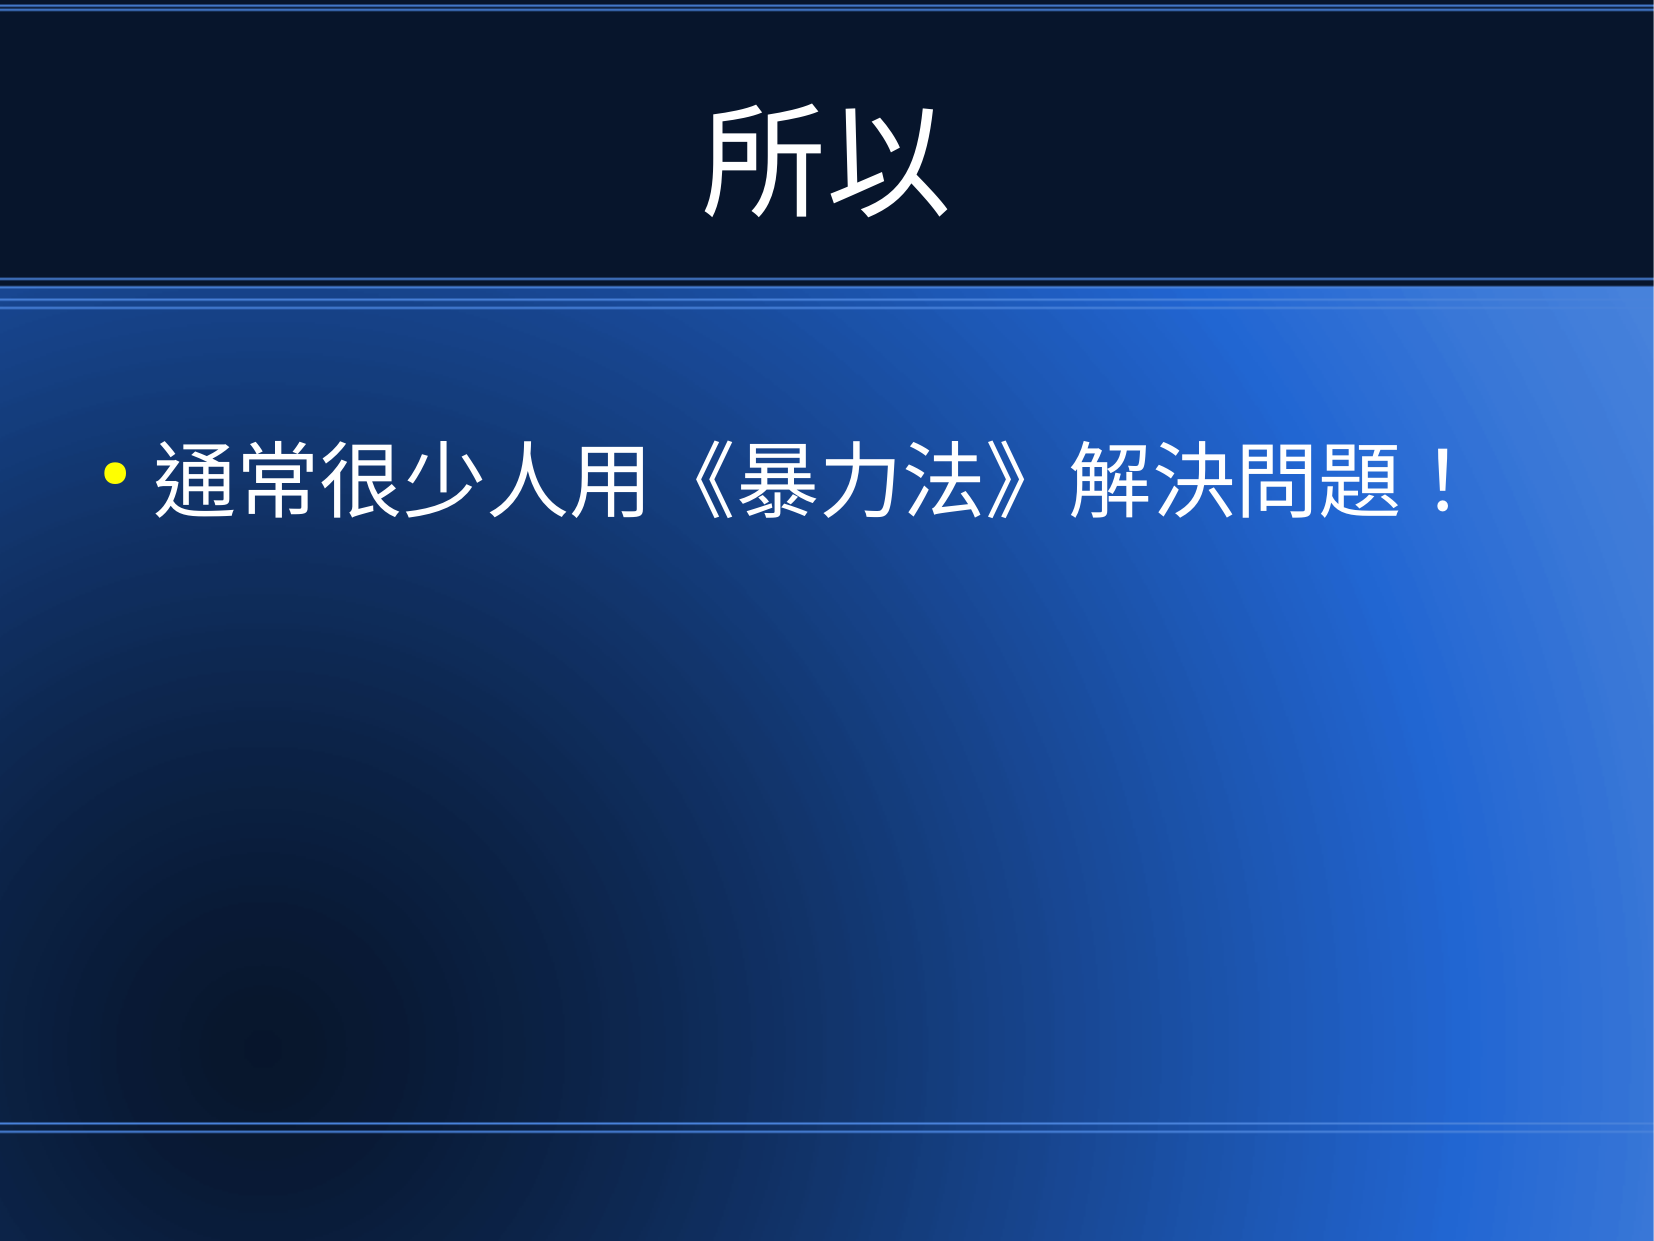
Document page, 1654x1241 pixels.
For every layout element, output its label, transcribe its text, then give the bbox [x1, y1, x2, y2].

title 所以 [82, 49, 1571, 257]
list 通常很少人用《暴力法》解決問題！ [82, 355, 1571, 1241]
picture [0, 0, 1654, 1241]
